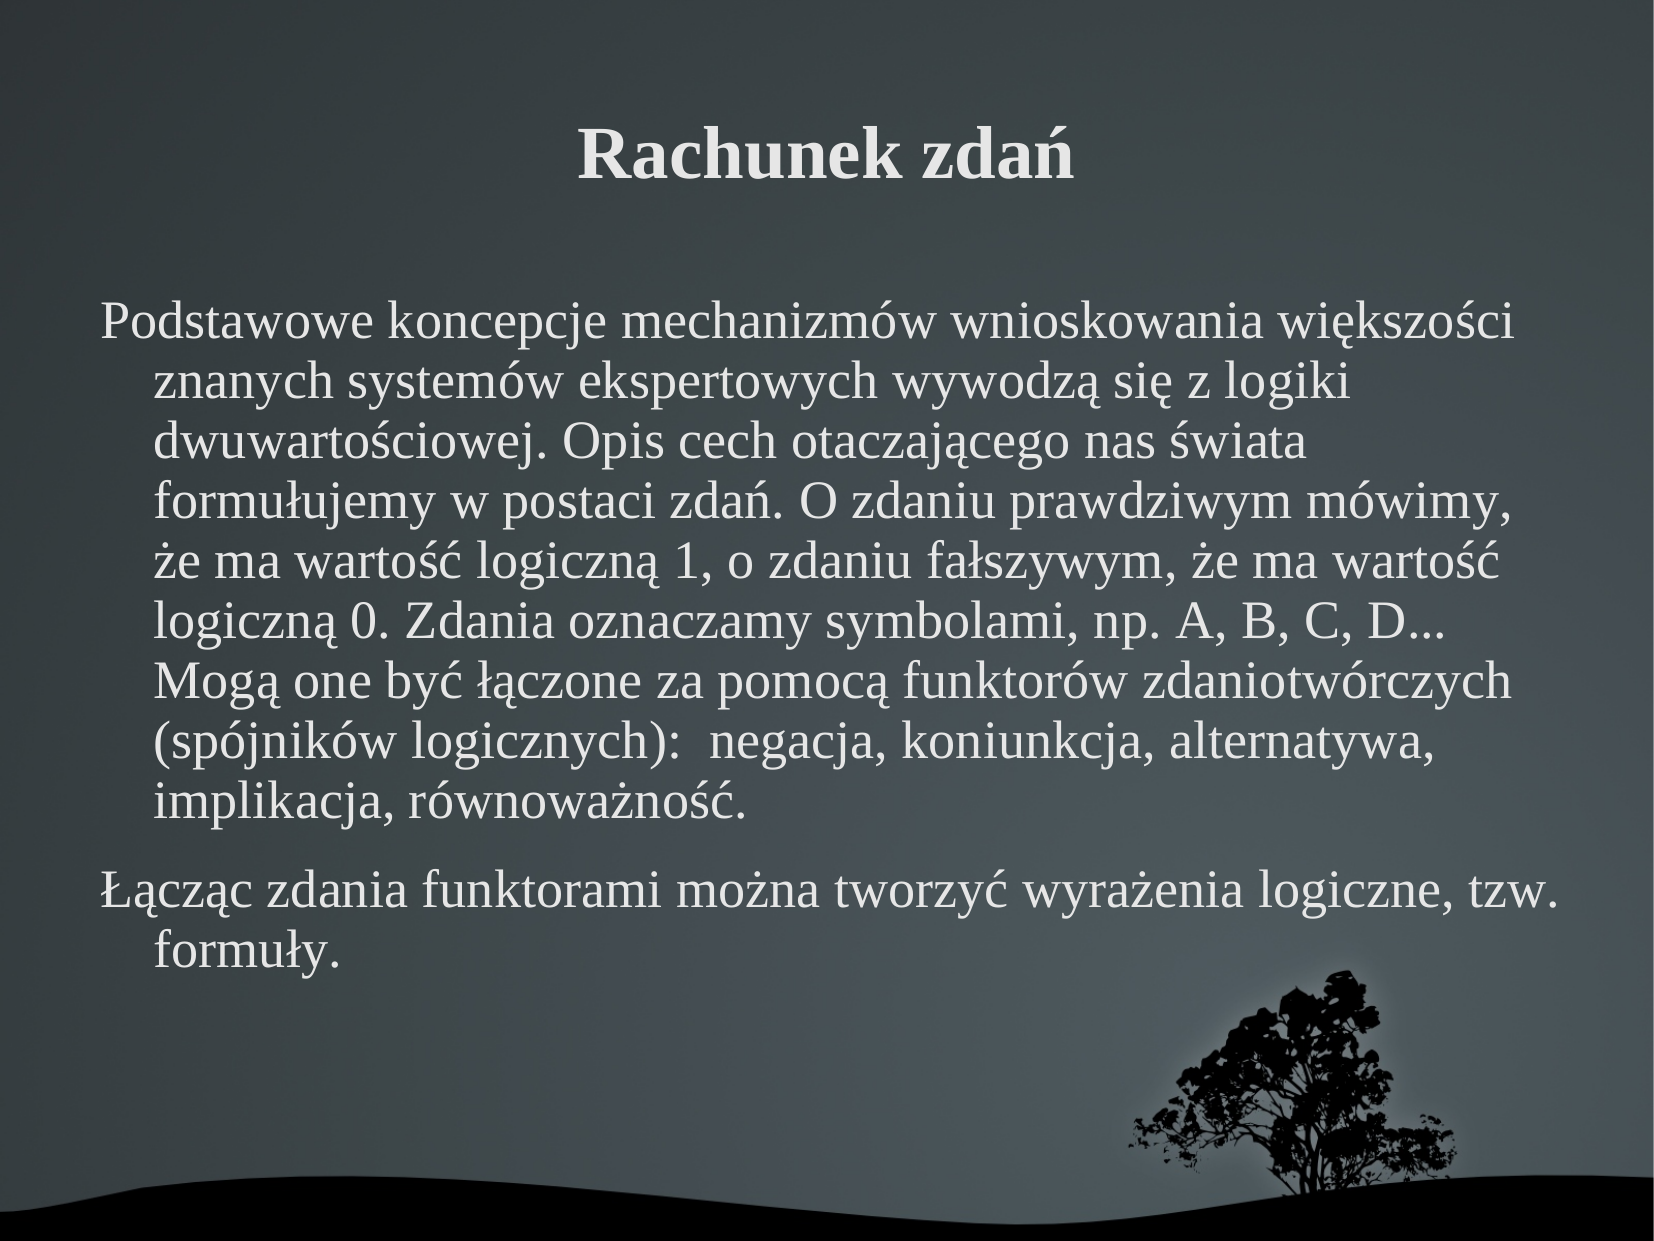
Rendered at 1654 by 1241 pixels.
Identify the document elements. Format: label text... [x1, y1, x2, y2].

picture [0, 0, 1654, 1241]
list Podstawowe koncepcje mechanizmów wnioskowania większości znanych systemów ekspertowych wywodzą się z logiki dwuwartościowej. Opis cech otaczającego nas świata formułujemy w postaci zdań. O zdaniu prawdziwym mówimy, że ma wartość logiczną 1, o zdaniu fałszywym, że ma wartość logiczną 0. Zdania oznaczamy symbolami, np. A, B, C, D... Mogą one być łączone za pomocą funktorów zdaniotwórczych (spójników logicznych): negacja, koniunkcja, alternatywa, implikacja, równoważność. Łącząc zdania funktorami można tworzyć wyrażenia logiczne, tzw. formuły. [82, 290, 1571, 1094]
title Rachunek zdań [82, 56, 1571, 250]
